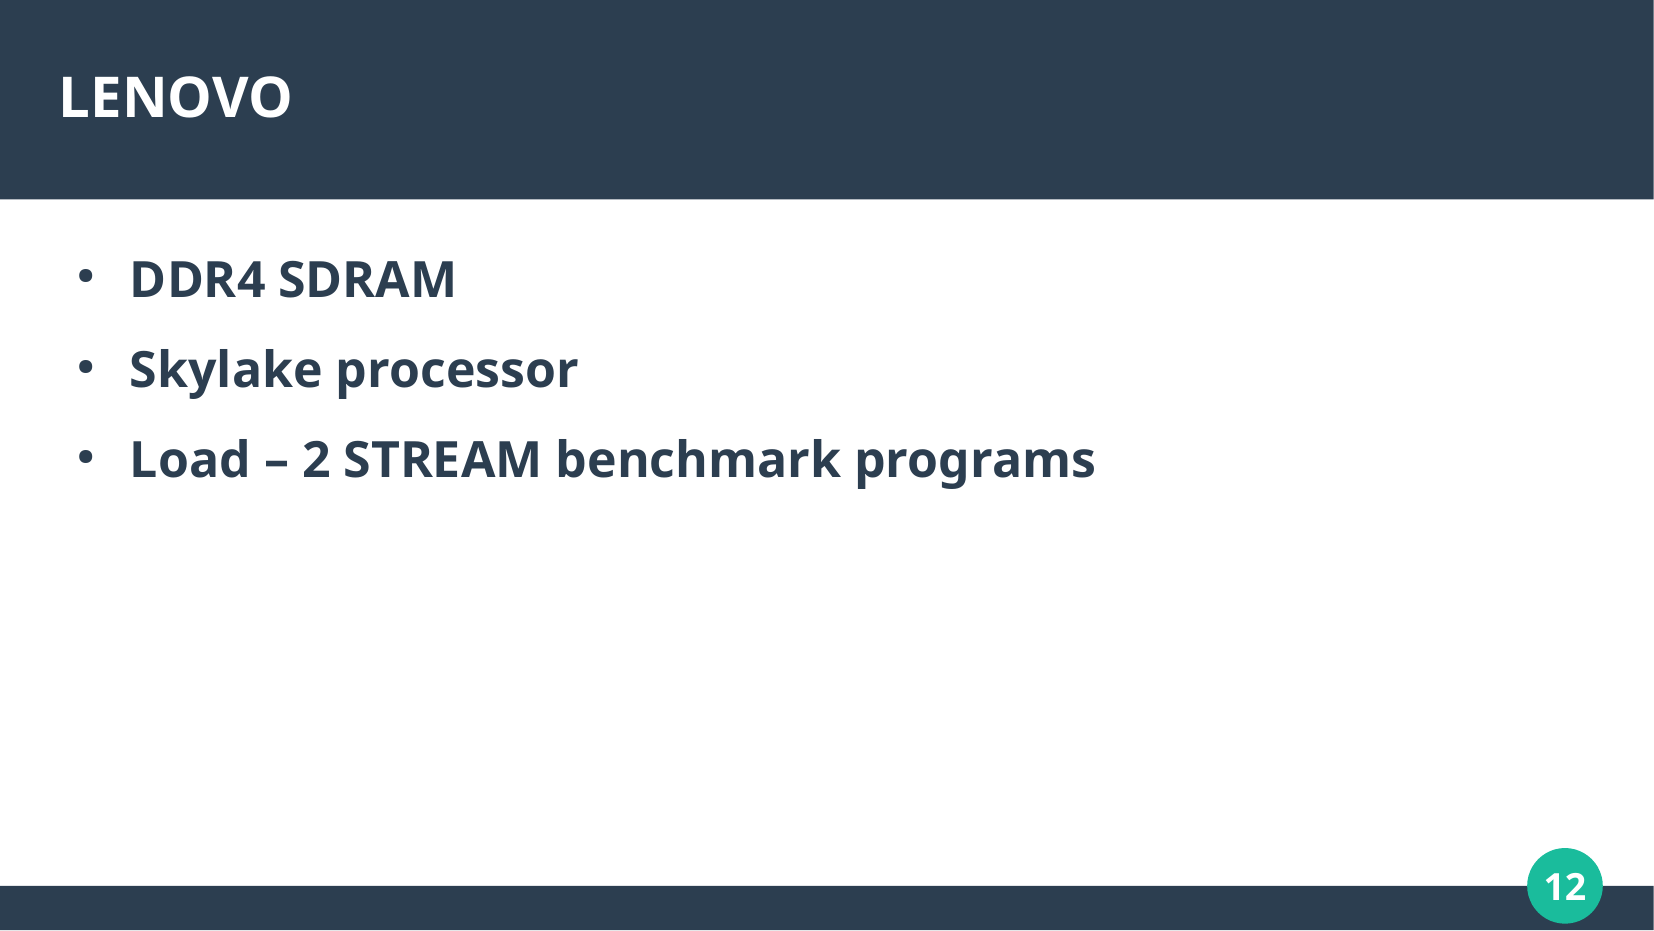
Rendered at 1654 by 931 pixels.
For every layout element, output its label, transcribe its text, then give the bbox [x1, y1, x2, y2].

list DDR4 SDRAM Skylake processor Load – 2 STREAM benchmark programs [59, 243, 1595, 864]
title LENOVO [59, 37, 1595, 155]
